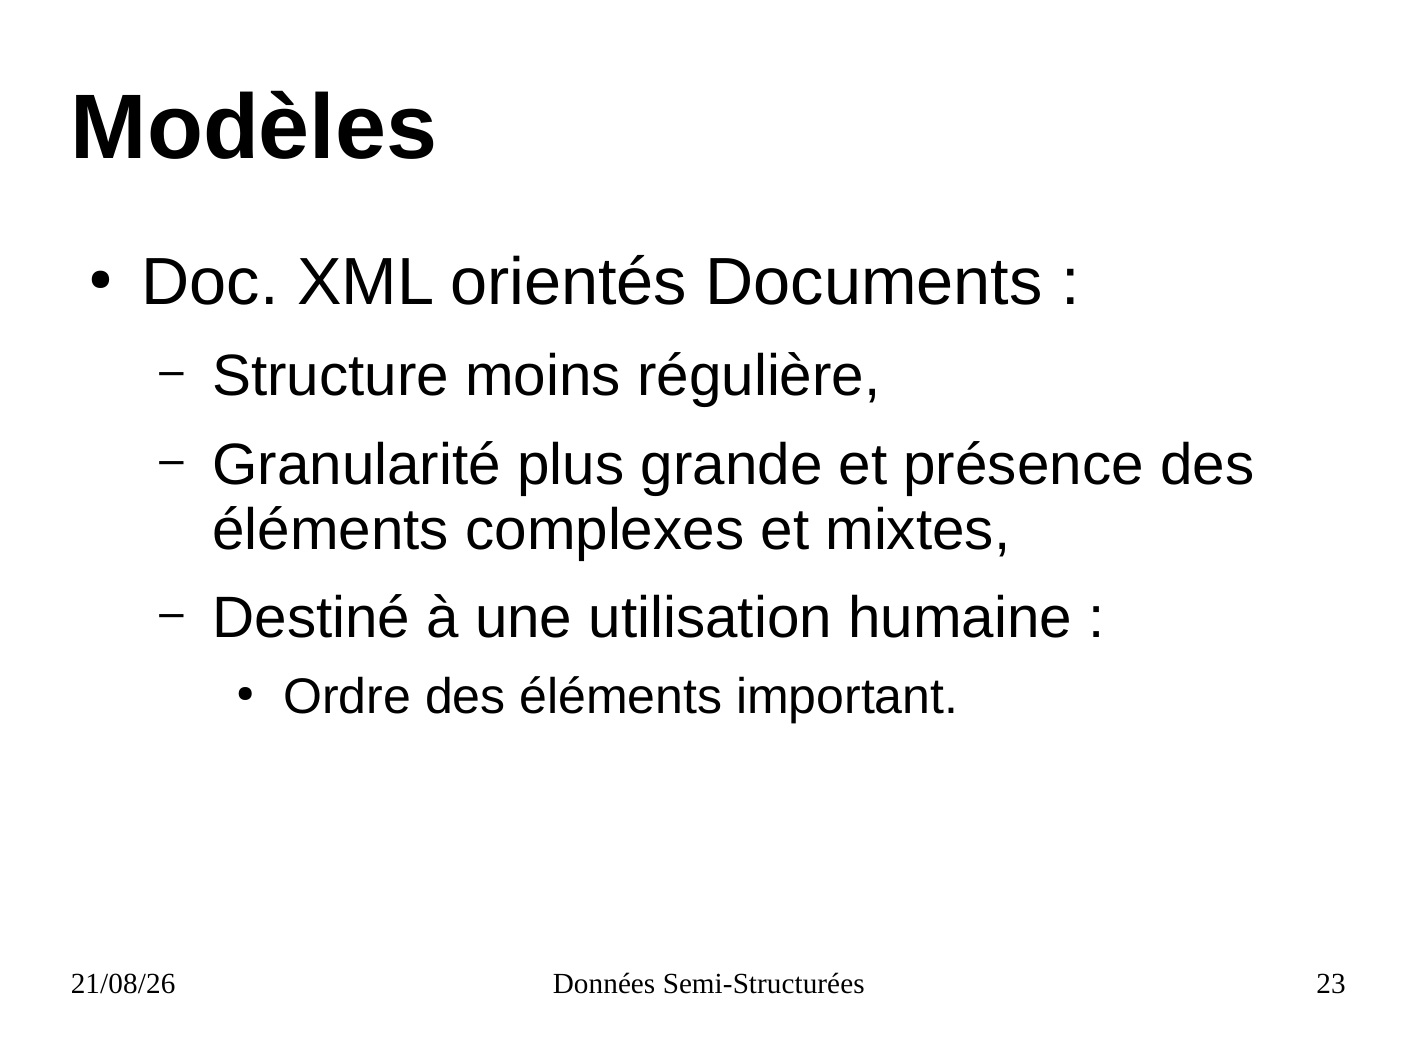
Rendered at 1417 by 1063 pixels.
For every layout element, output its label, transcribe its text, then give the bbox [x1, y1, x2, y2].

list Doc. XML orientés Documents : Structure moins régulière, Granularité plus grande et présence des éléments complexes et mixtes, Destiné à une utilisation humaine : Ordre des éléments important. [70, 244, 1346, 925]
title Modèles [70, 42, 1346, 212]
